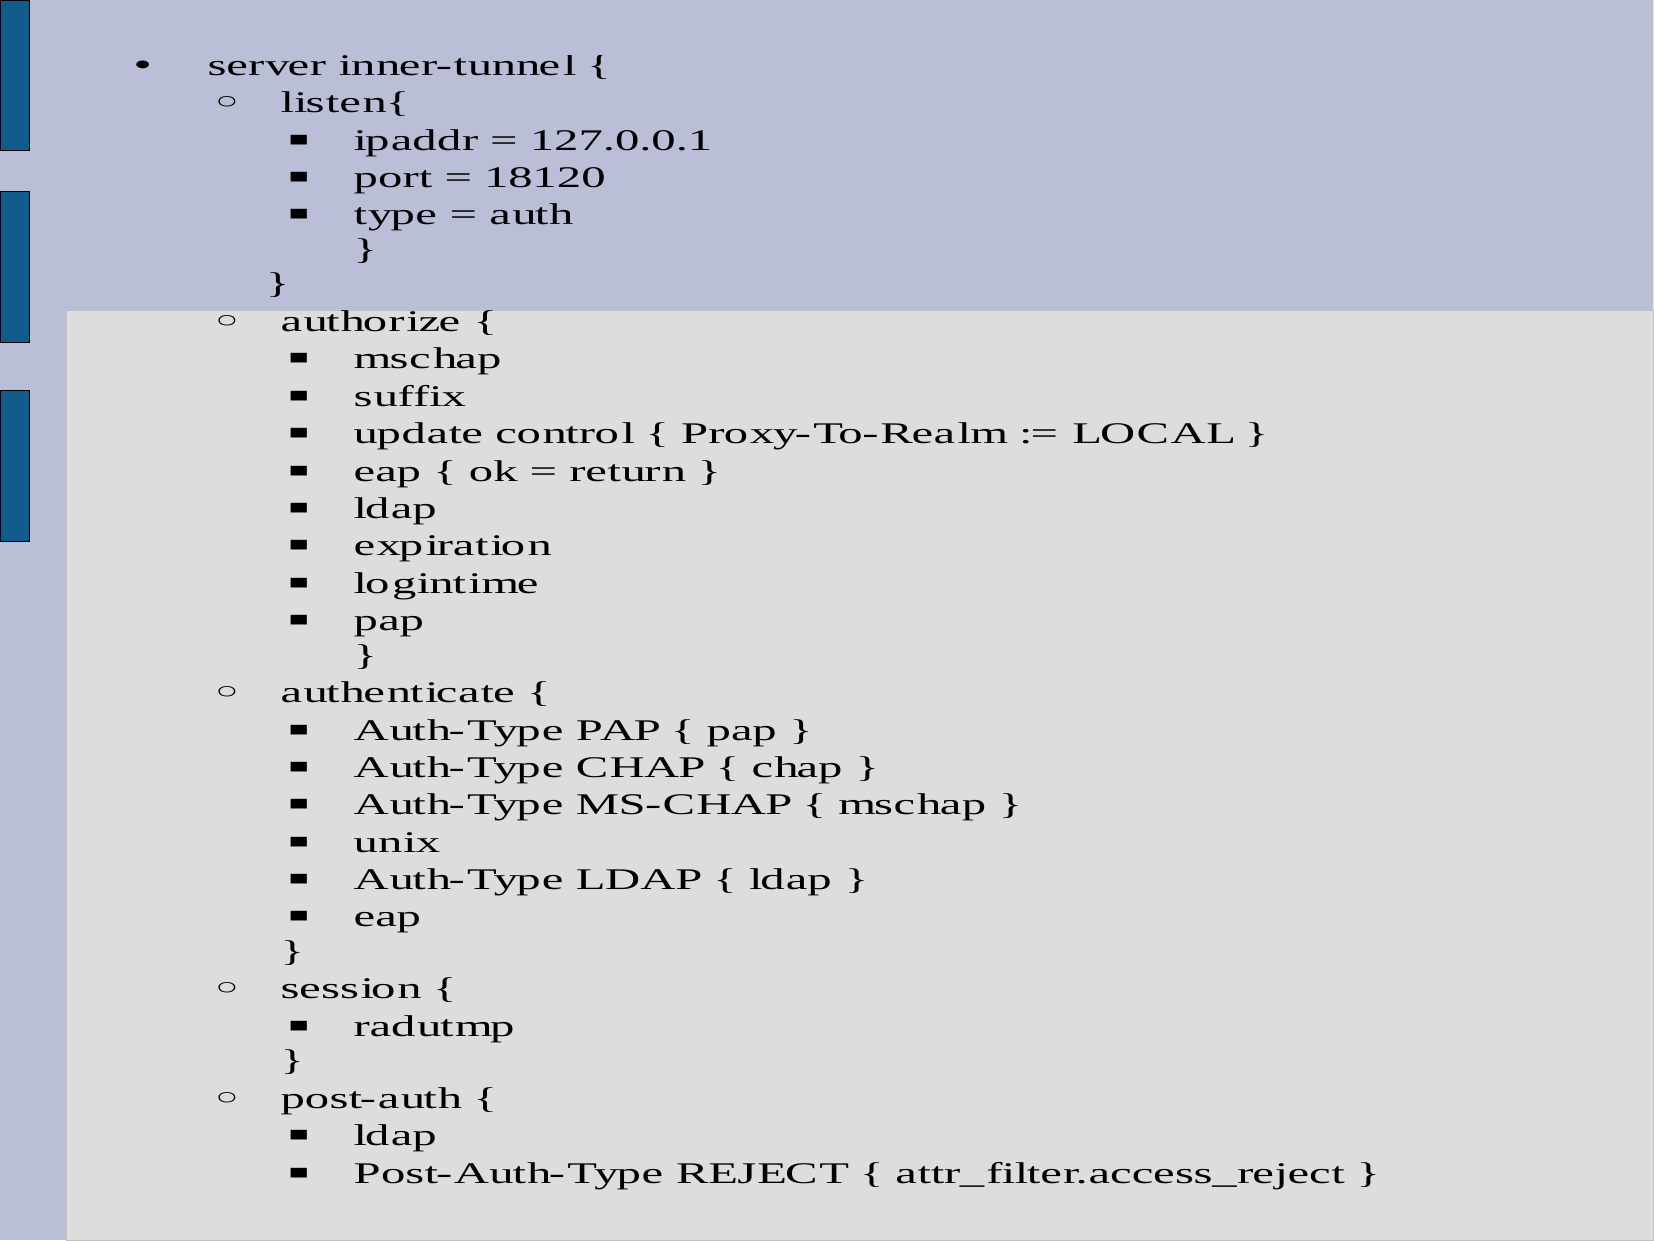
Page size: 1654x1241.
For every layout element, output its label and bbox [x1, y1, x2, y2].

chart [58, 55, 1654, 1216]
